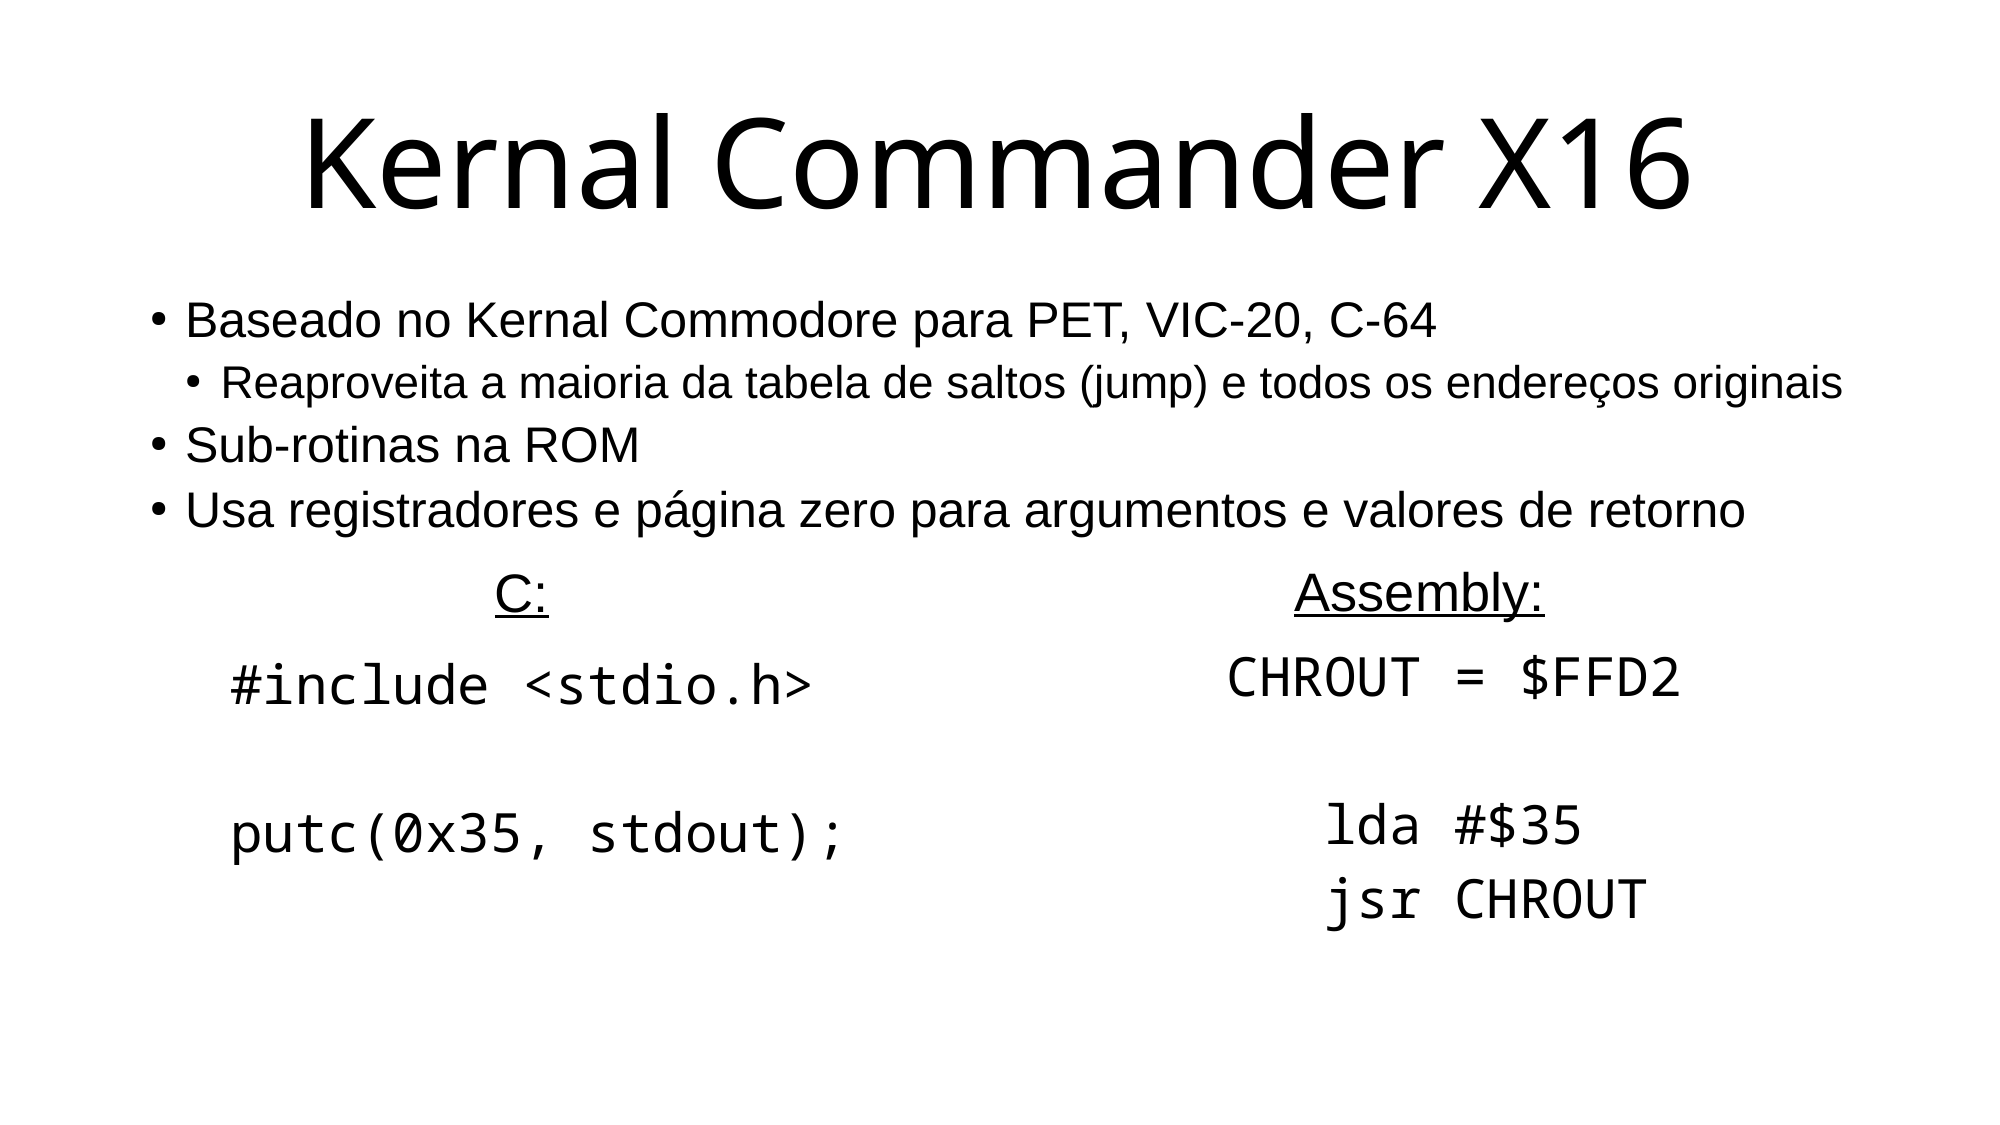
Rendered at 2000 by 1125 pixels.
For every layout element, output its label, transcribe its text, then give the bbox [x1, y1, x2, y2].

text_box C: [480, 555, 761, 632]
text_box Assembly: [1279, 554, 1561, 631]
text_box #include <stdio.h> putc(0x35, stdout); [215, 639, 901, 1021]
text_box CHROUT = $FFD2 lda #$35 jsr CHROUT [1211, 631, 1897, 1013]
text_box Baseado no Kernal Commodore para PET, VIC-20, C-64 Reaproveita a maioria da tabela de saltos (jump) e todos os endereços originais Sub-rotinas na ROM Usa registradores e página zero para argumentos e valores de retorno [135, 285, 1861, 546]
title Kernal Commander X16 [30, 59, 1966, 278]
